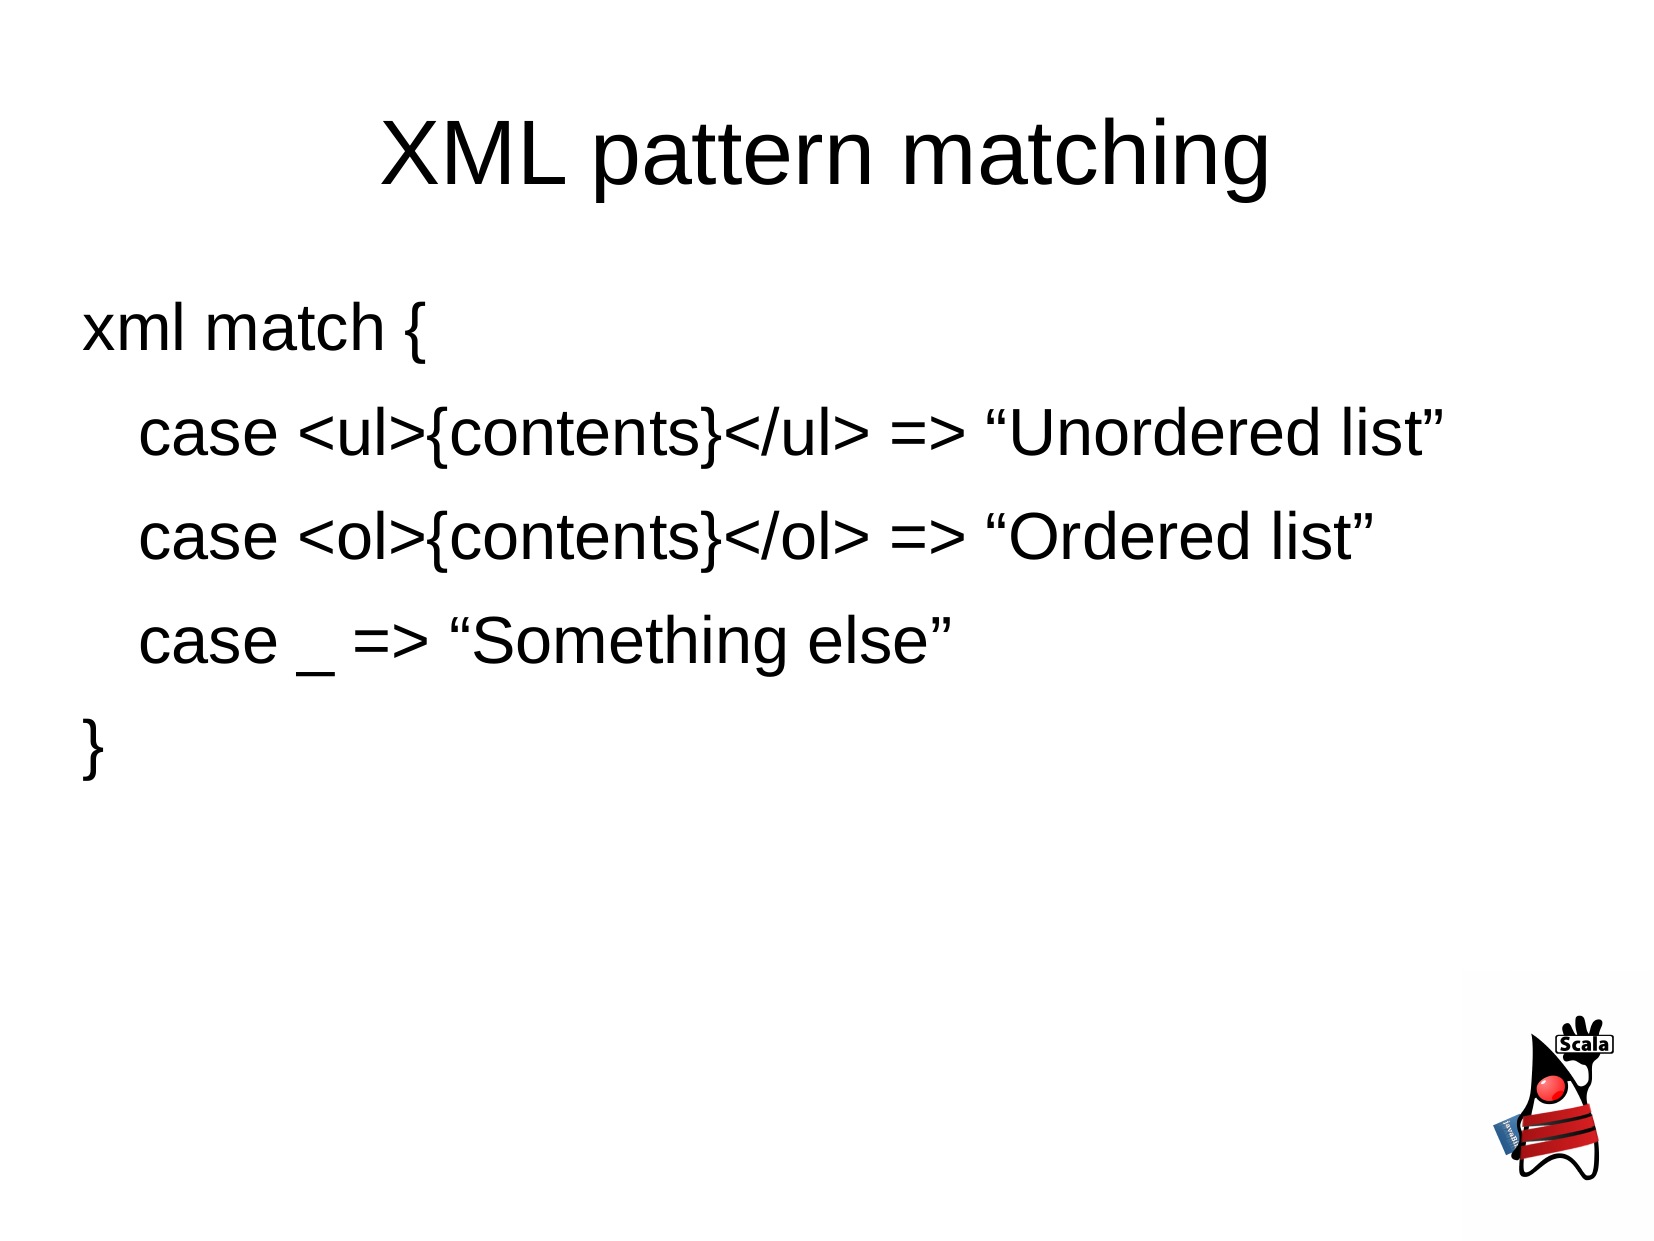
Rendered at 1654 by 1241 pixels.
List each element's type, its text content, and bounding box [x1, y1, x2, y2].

title XML pattern matching [82, 56, 1571, 250]
picture [1462, 969, 1654, 1241]
list xml match { case <ul>{contents}</ul> => “Unordered list” case <ol>{contents}</ol> => “Ordered list” case _ => “Something else” } [82, 290, 1571, 1109]
